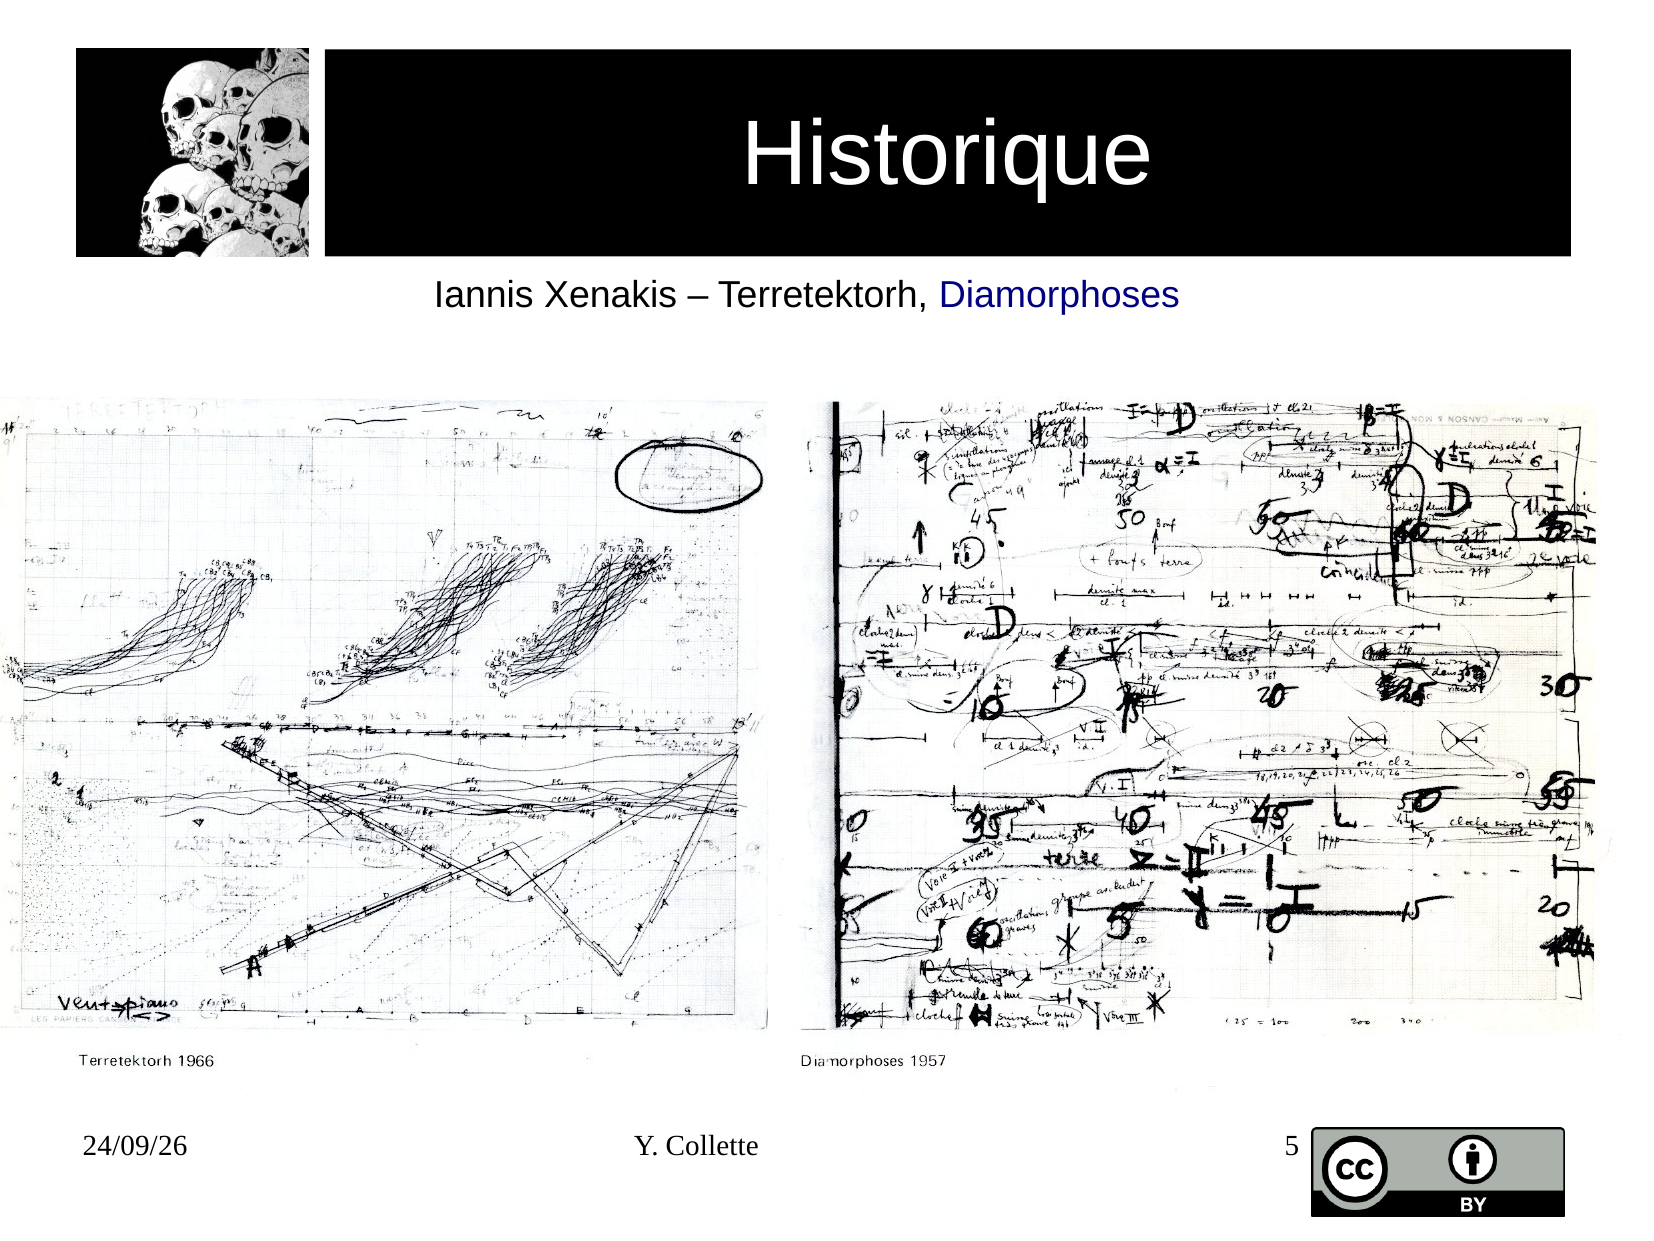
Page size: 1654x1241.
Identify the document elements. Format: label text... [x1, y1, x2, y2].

text_box Iannis Xenakis – Terretektorh, Diamorphoses [419, 265, 1217, 323]
picture [0, 383, 1625, 1099]
picture [1311, 1127, 1565, 1217]
title Historique [324, 49, 1571, 257]
picture [76, 48, 309, 257]
